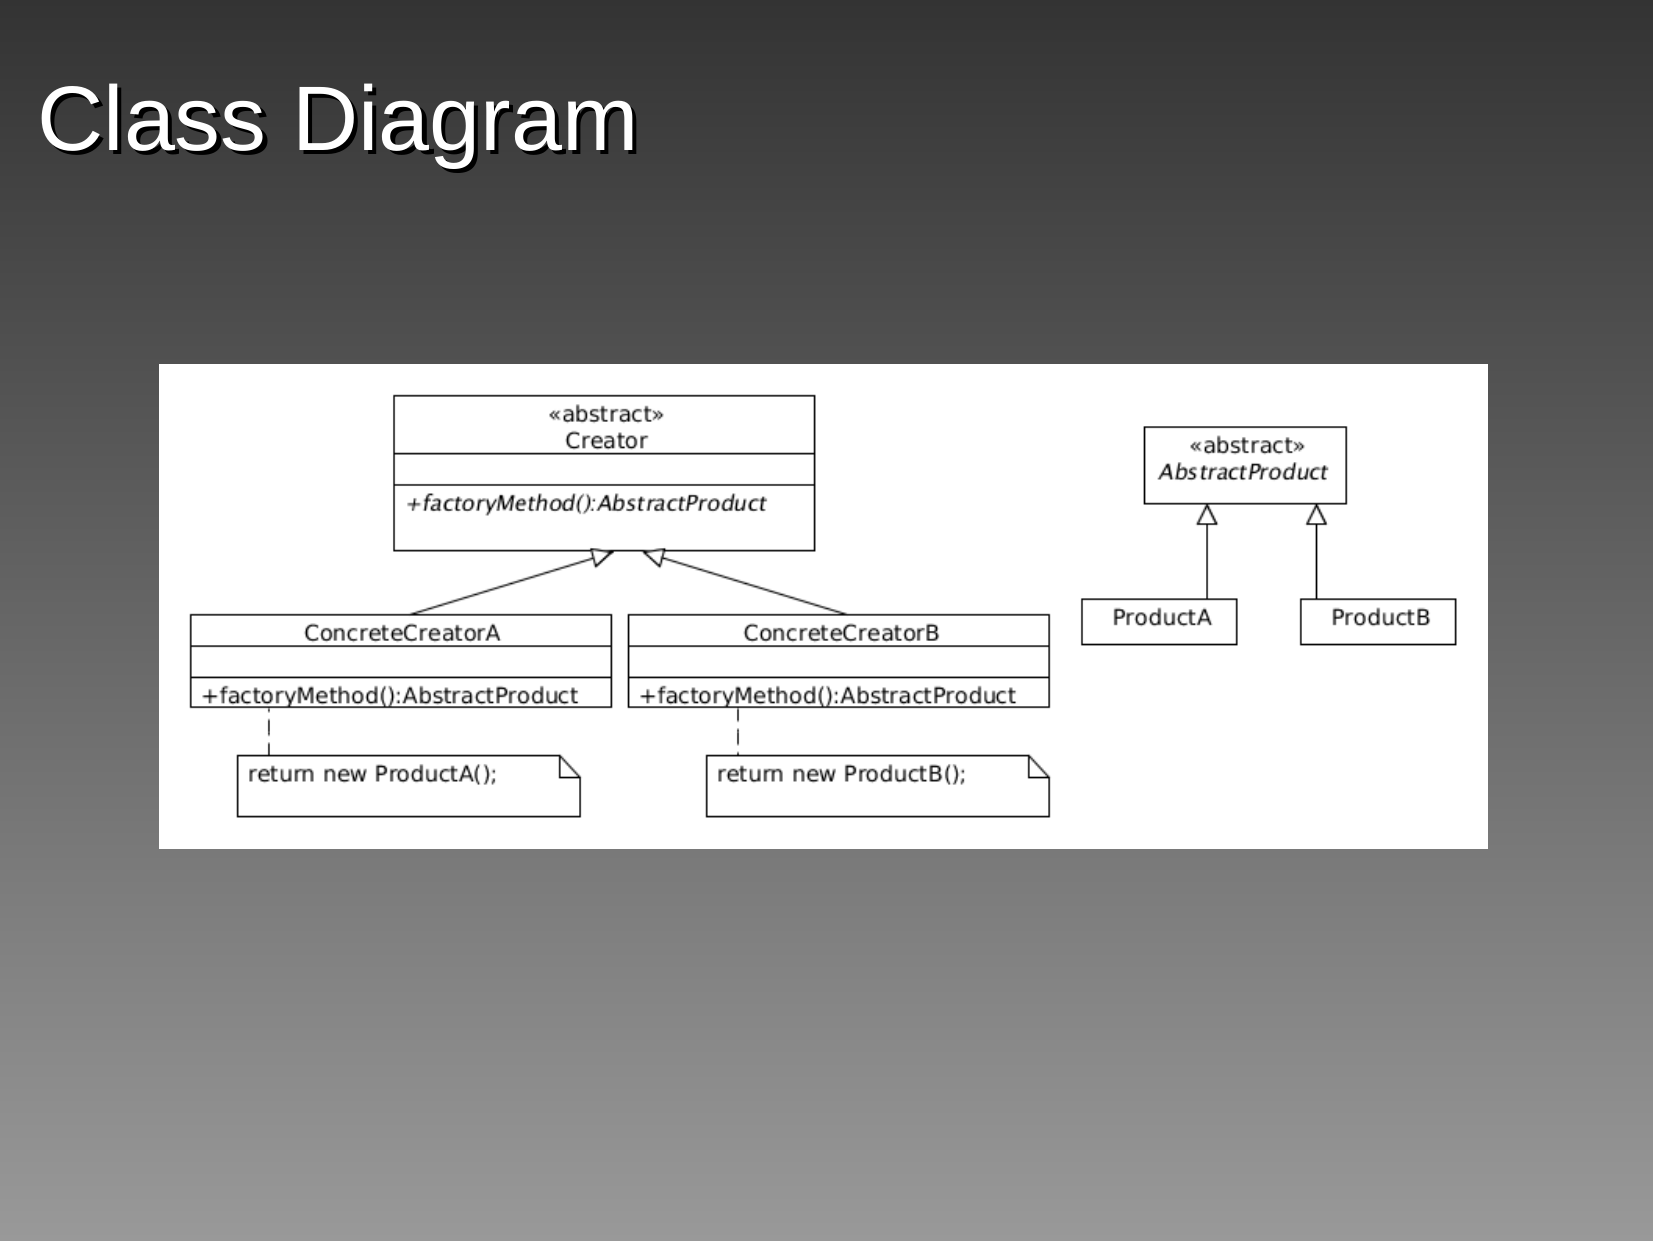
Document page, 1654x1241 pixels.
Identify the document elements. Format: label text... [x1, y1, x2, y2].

title Class Diagram [37, 49, 1613, 188]
picture [159, 364, 1488, 849]
